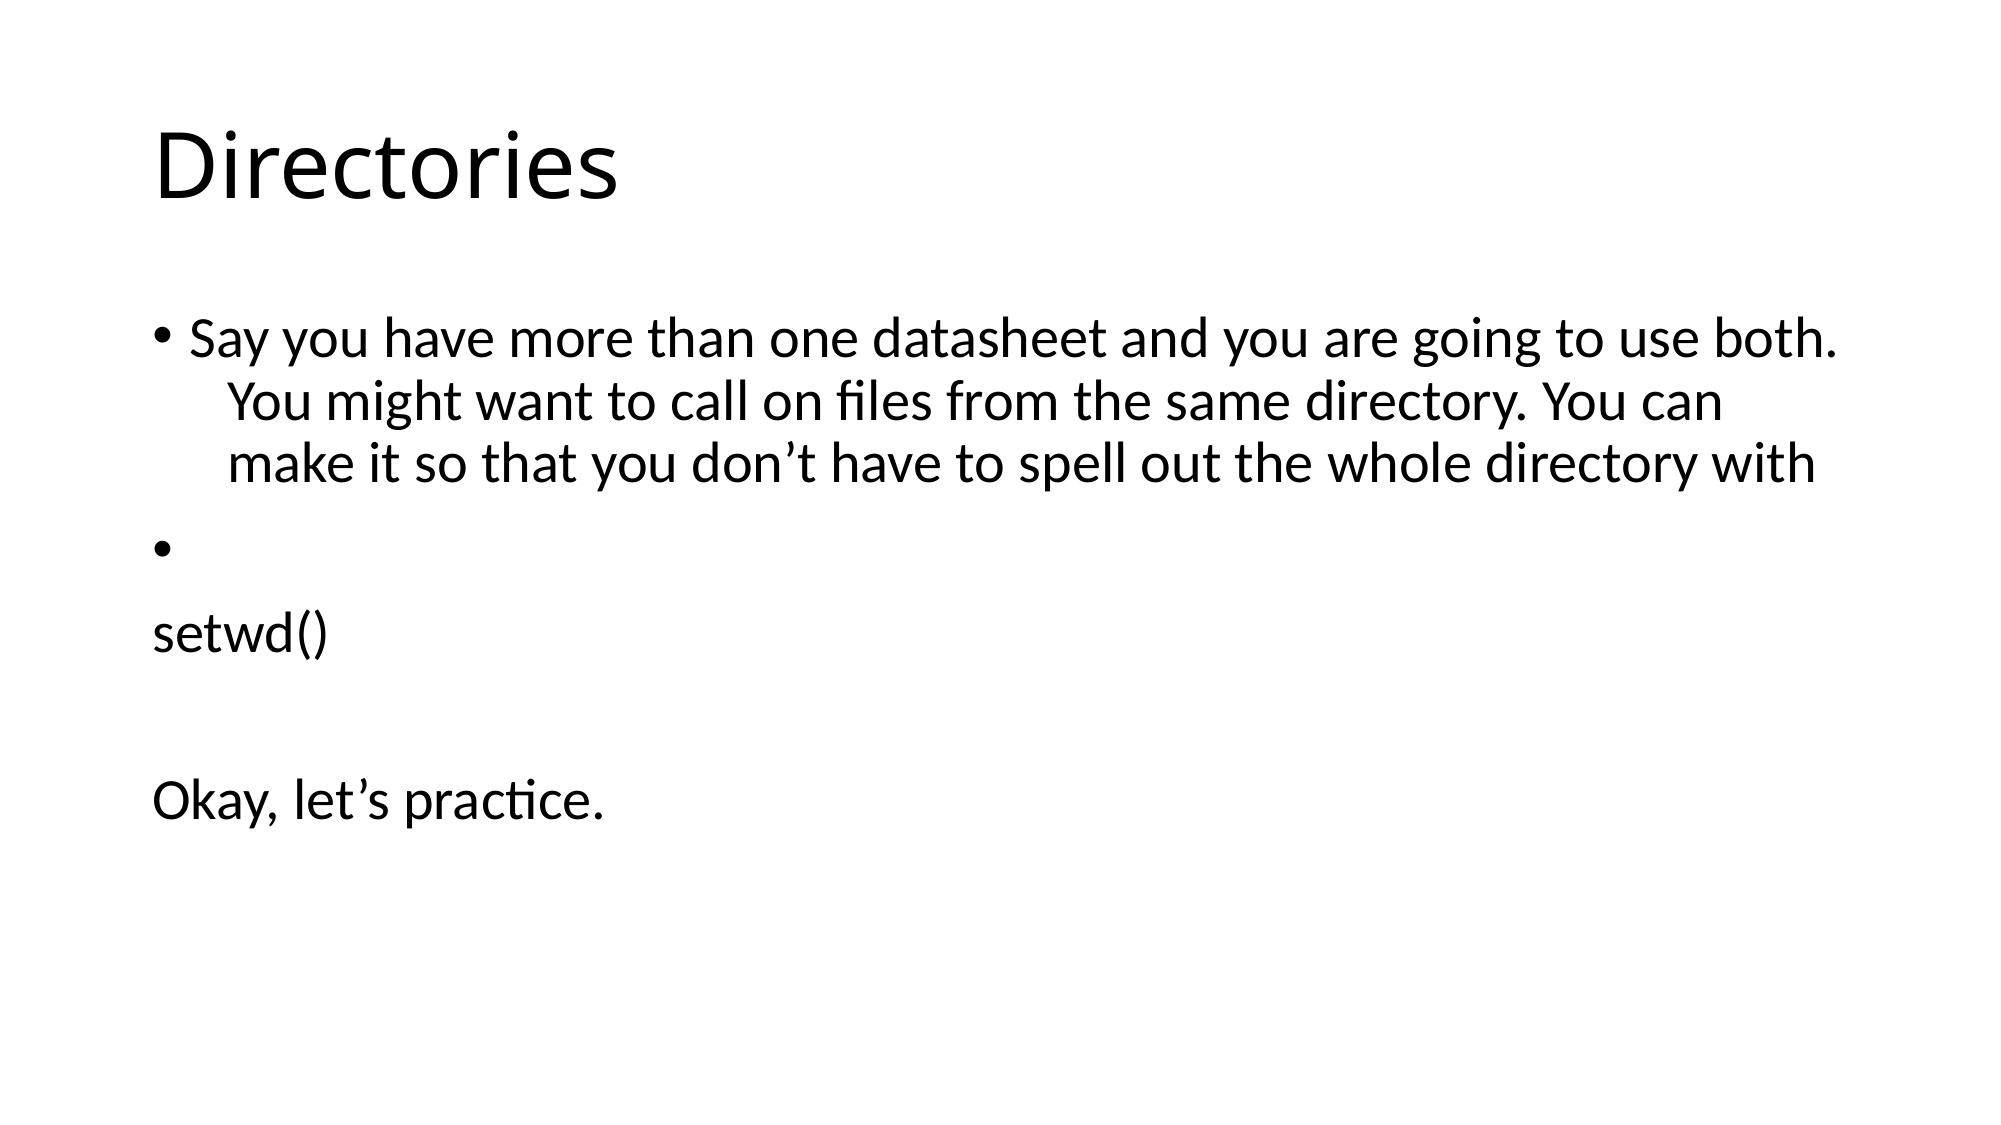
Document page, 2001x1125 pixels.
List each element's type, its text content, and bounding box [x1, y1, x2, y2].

list Say you have more than one datasheet and you are going to use both. You might want to call on files from the same directory. You can make it so that you don’t have to spell out the whole directory with setwd() Okay, let’s practice. [137, 299, 1863, 1014]
title Directories [137, 59, 1863, 278]
